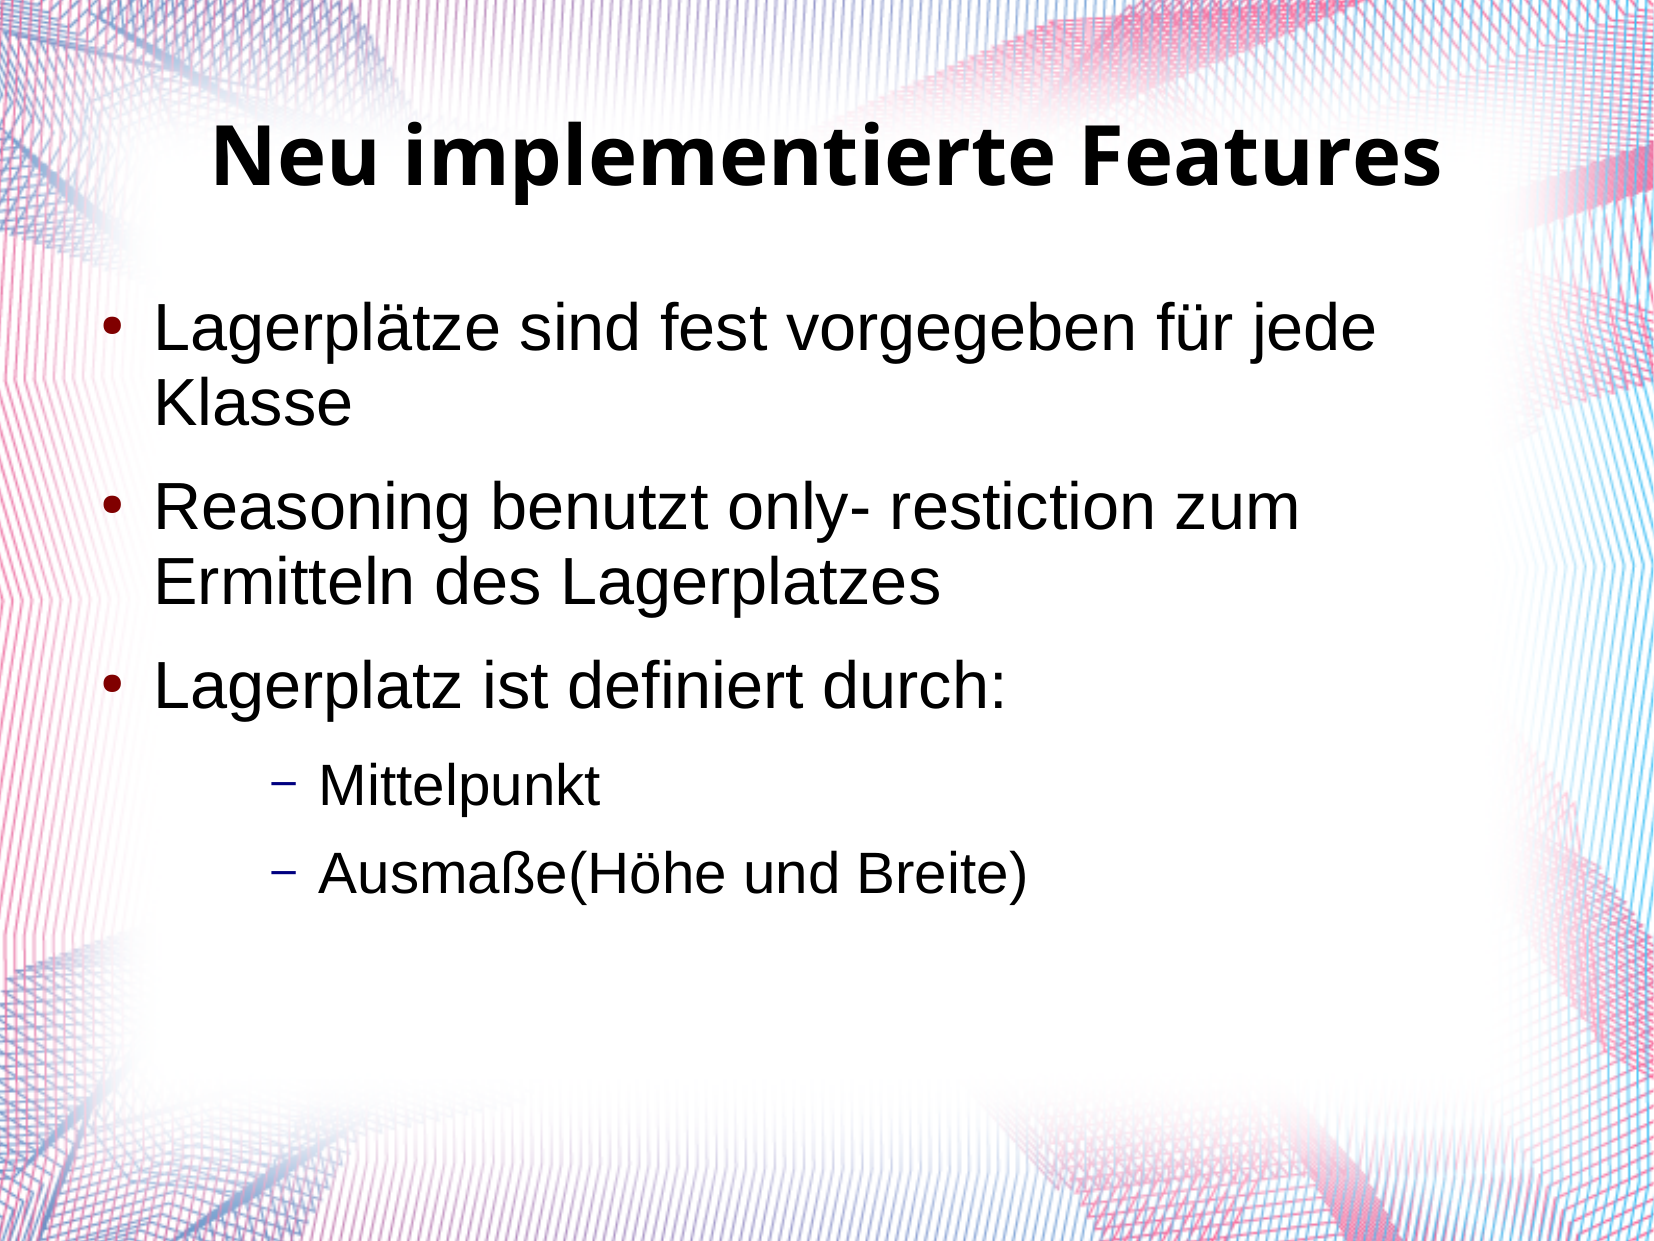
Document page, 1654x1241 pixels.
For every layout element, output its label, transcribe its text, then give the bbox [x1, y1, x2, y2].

title Neu implementierte Features [82, 49, 1571, 257]
picture [0, 0, 1654, 1241]
list Lagerplätze sind fest vorgegeben für jede Klasse Reasoning benutzt only- restiction zum Ermitteln des Lagerplatzes Lagerplatz ist definiert durch: Mittelpunkt Ausmaße(Höhe und Breite) [82, 290, 1571, 1109]
